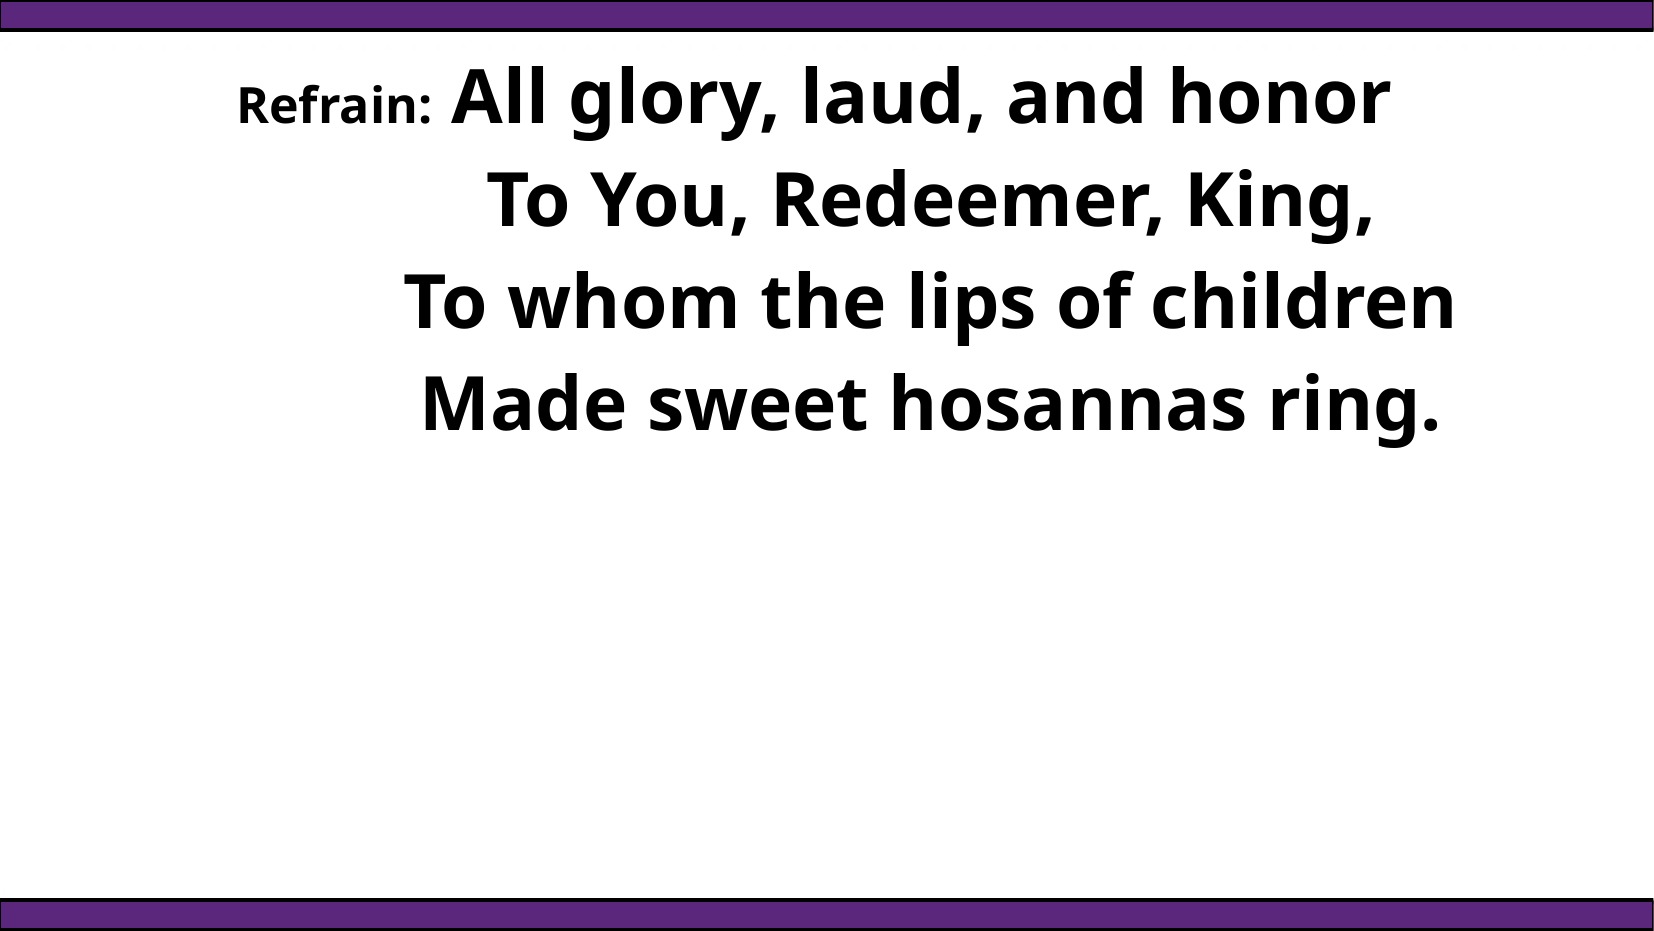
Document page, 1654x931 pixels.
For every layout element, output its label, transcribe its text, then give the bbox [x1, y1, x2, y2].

text_box [0, 900, 1654, 931]
picture [0, 31, 1654, 900]
text_box Refrain: All glory, laud, and honor To You, Redeemer, King, To whom the lips of children Made sweet hosannas ring. [60, 36, 1591, 451]
text_box [0, 0, 1654, 31]
